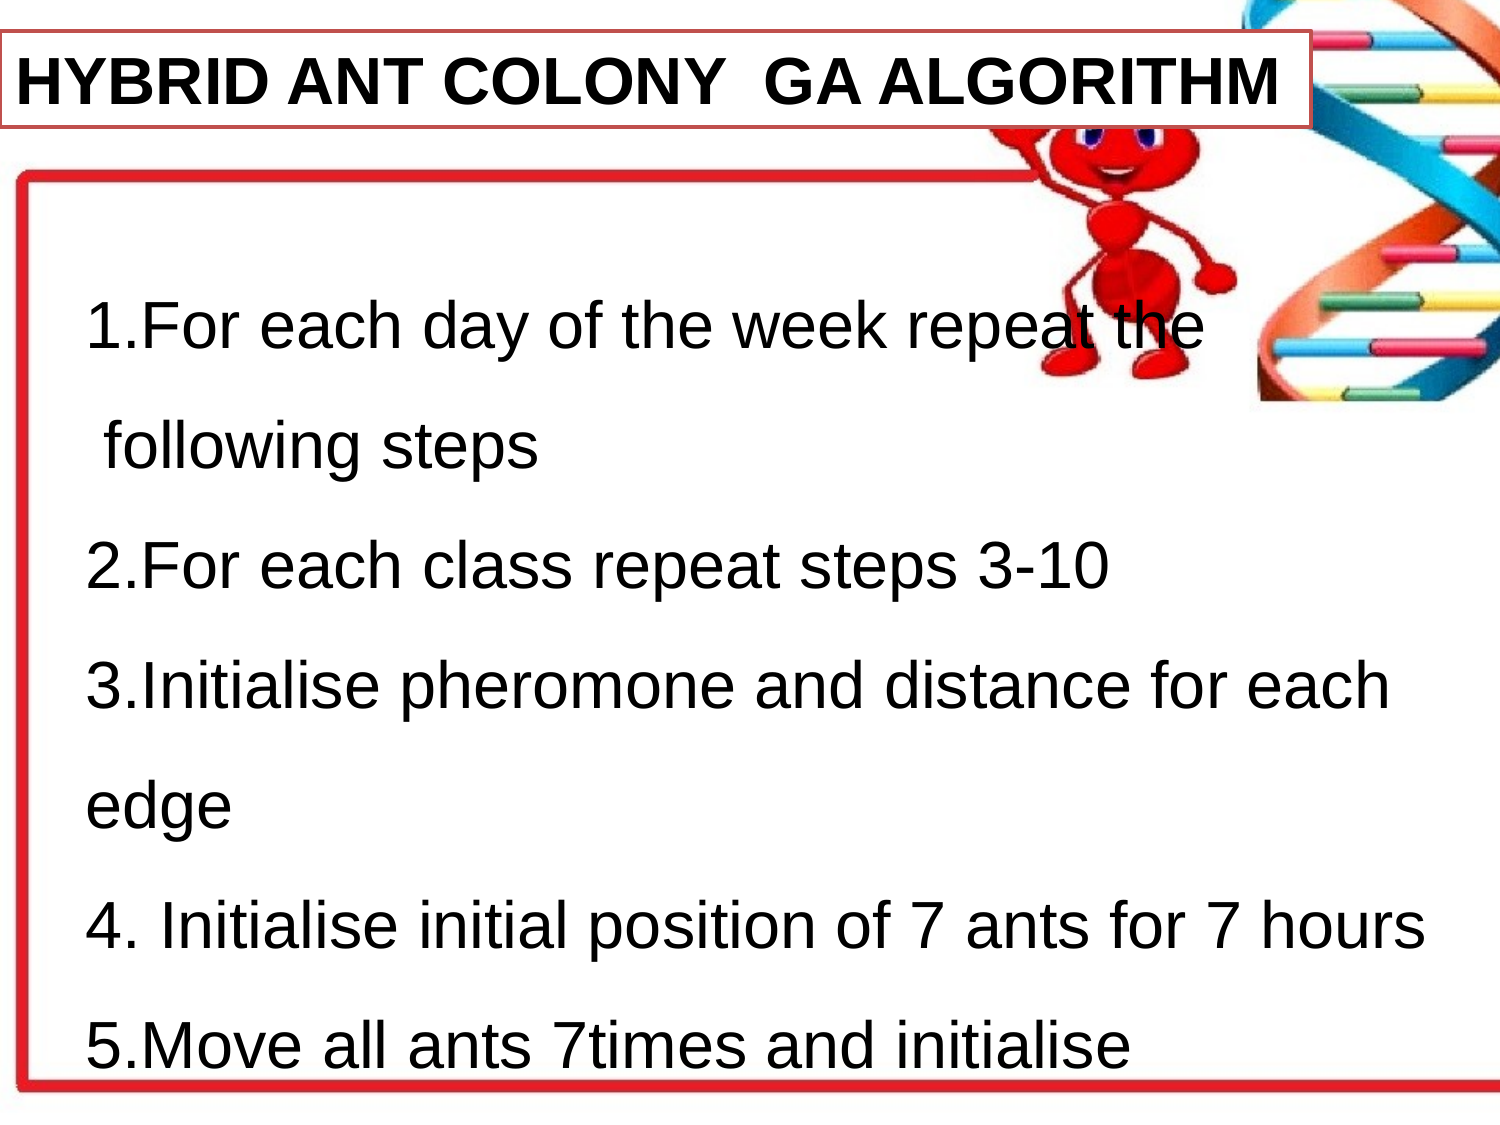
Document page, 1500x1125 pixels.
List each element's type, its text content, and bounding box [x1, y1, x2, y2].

picture [0, 0, 1500, 1125]
picture [1312, 110, 1319, 117]
text_box 1.For each day of the week repeat the following steps 2.For each class repeat steps 3-10 3.Initialise pheromone and distance for each edge 4. Initialise initial position of 7 ants for 7 hours 5.Move all ants 7times and initialise chromosomes for genetic [70, 234, 1500, 1098]
text_box HYBRID ANT COLONY GA ALGORITHM [0, 30, 1312, 127]
